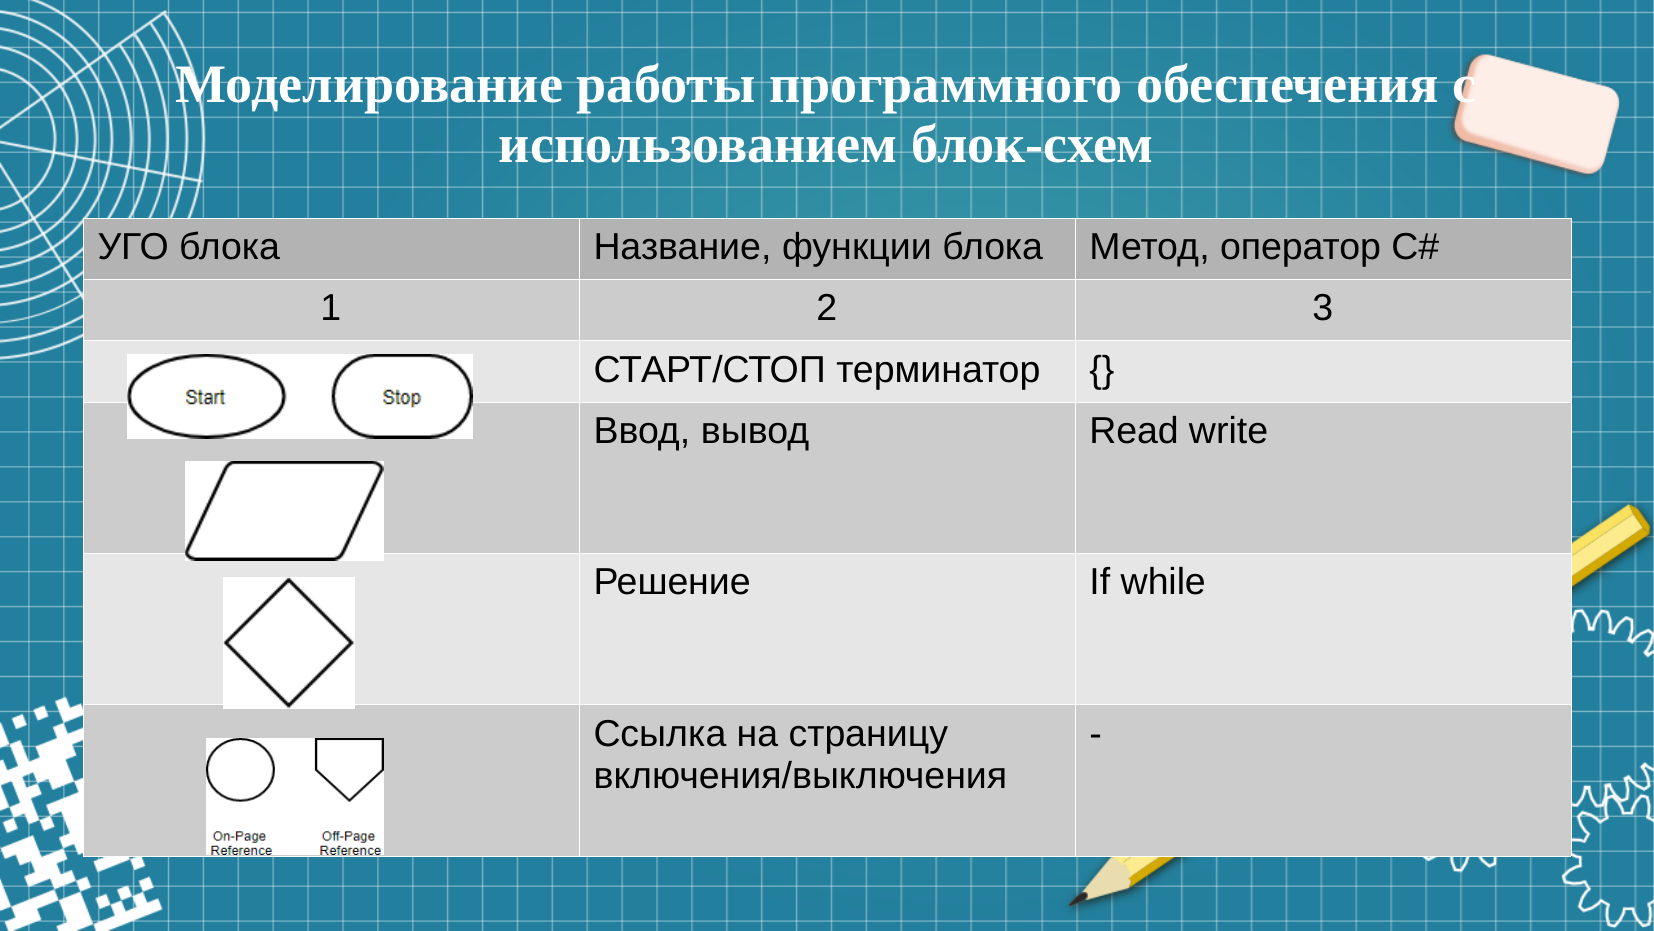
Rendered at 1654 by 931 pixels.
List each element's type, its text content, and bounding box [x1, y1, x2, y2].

table_cell 1 [84, 280, 579, 340]
table_cell If while [1076, 554, 1571, 704]
table_cell {} [1076, 341, 1571, 402]
table_header УГО блока [84, 219, 579, 279]
table_cell Решение [580, 554, 1075, 704]
table_cell Ссылка на страницу включения/выключения [580, 705, 1075, 856]
table_header Метод, оператор С# [1076, 219, 1571, 279]
table_cell [84, 341, 579, 402]
table_cell - [1076, 705, 1571, 856]
table_cell [84, 403, 579, 553]
table_cell СТАРТ/СТОП терминатор [580, 341, 1075, 402]
table_cell Ввод, вывод [580, 403, 1075, 553]
table_cell Read write [1076, 403, 1571, 553]
table_header Название, функции блока [580, 219, 1075, 279]
table_cell [84, 705, 579, 856]
table_cell 3 [1076, 280, 1571, 340]
picture [0, 0, 1654, 931]
title Моделирование работы программного обеспечения с использованием блок-схем [82, 37, 1571, 193]
table_cell 2 [580, 280, 1075, 340]
table_cell [84, 554, 579, 704]
